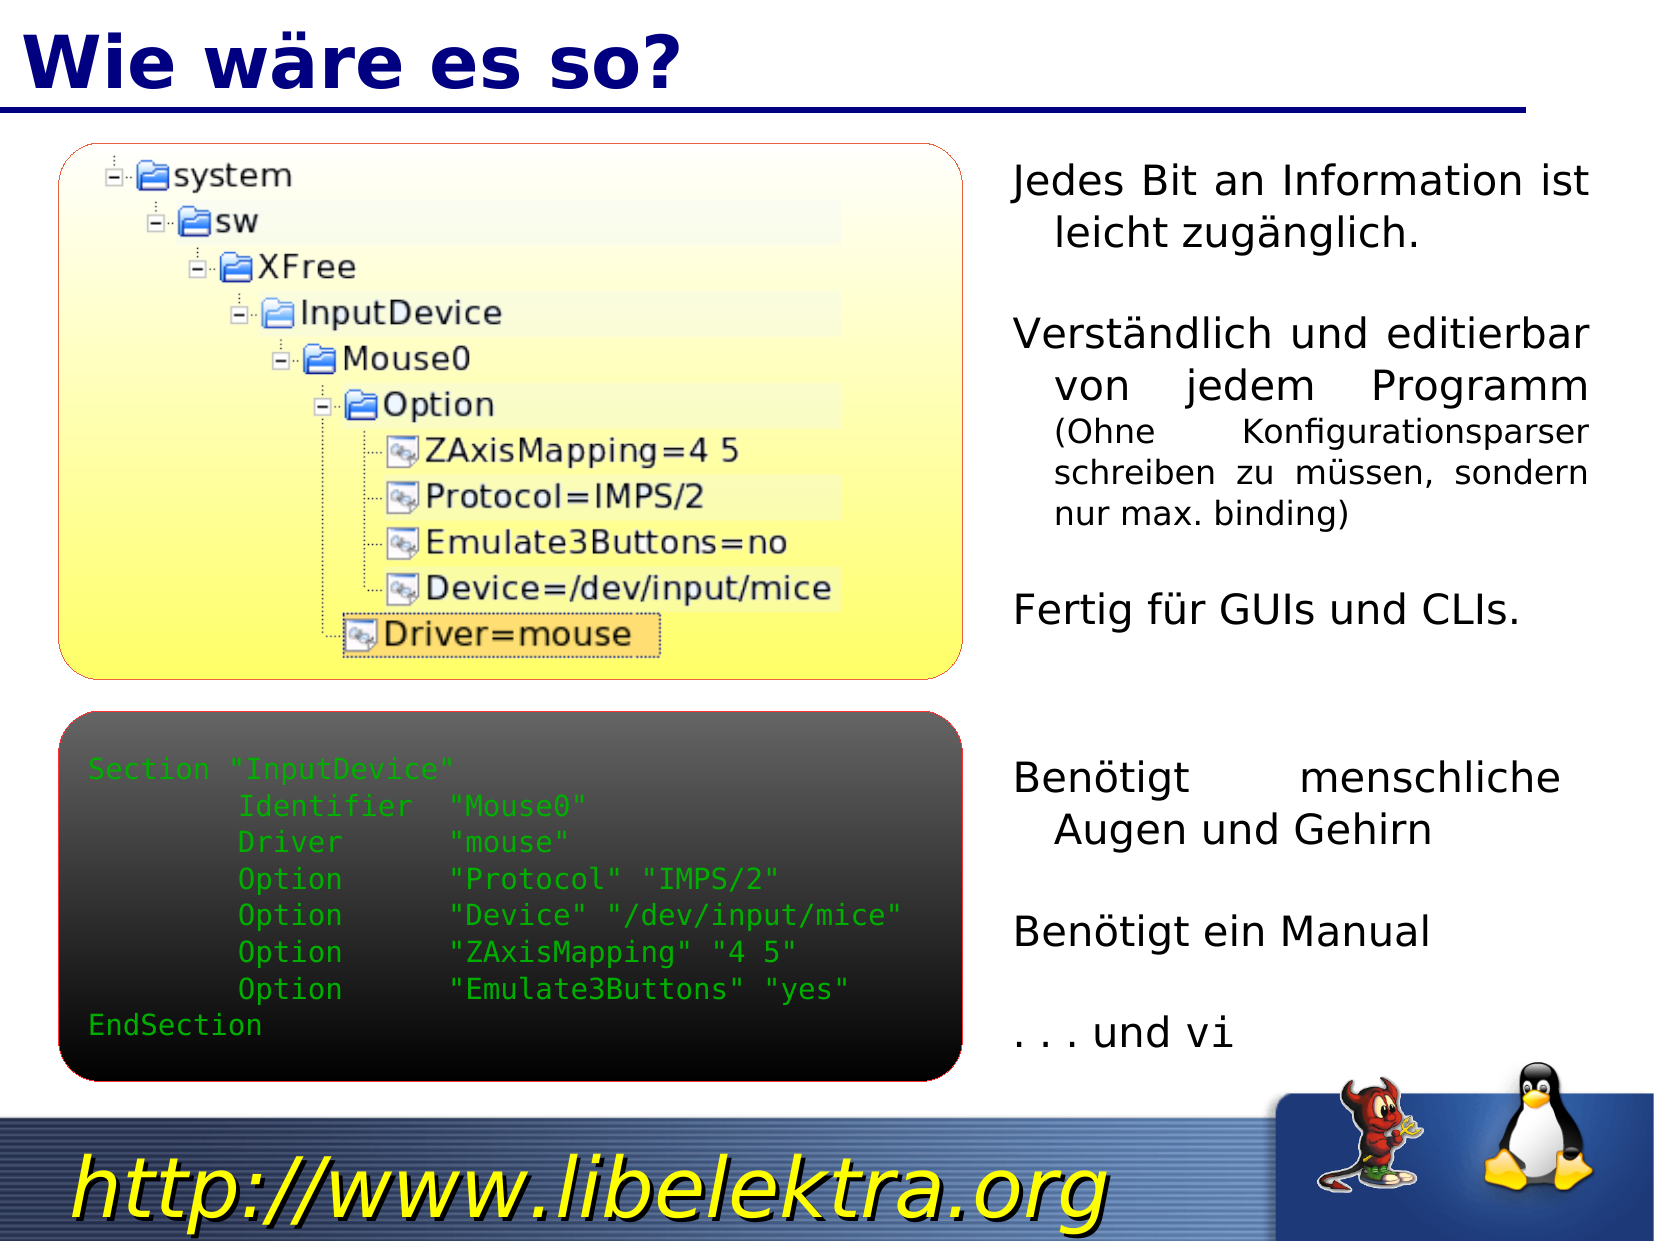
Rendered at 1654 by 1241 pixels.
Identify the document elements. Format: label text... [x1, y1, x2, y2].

picture [0, 1061, 1654, 1241]
picture [95, 154, 841, 665]
text_box [58, 711, 963, 1082]
list Jedes Bit an Information ist leicht zugänglich. Verständlich und editierbar von jedem Programm (Ohne Konfigurationsparser schreiben zu müssen, sondern nur max. binding) Fertig für GUIs und CLIs. [997, 145, 1605, 692]
text_box [58, 143, 963, 680]
text_box Section "InputDevice" Identifier "Mouse0" Driver "mouse" Option "Protocol" "IMPS/2" Option "Device" "/dev/input/mice" Option "ZAxisMapping" "4 5" Option "Emulate3Buttons" "yes" EndSection [87, 750, 934, 1043]
text_box Wie wäre es so? [21, 14, 1611, 111]
list Benötigt menschliche Augen und Gehirn Benötigt ein Manual . . . und vi [997, 743, 1605, 1062]
